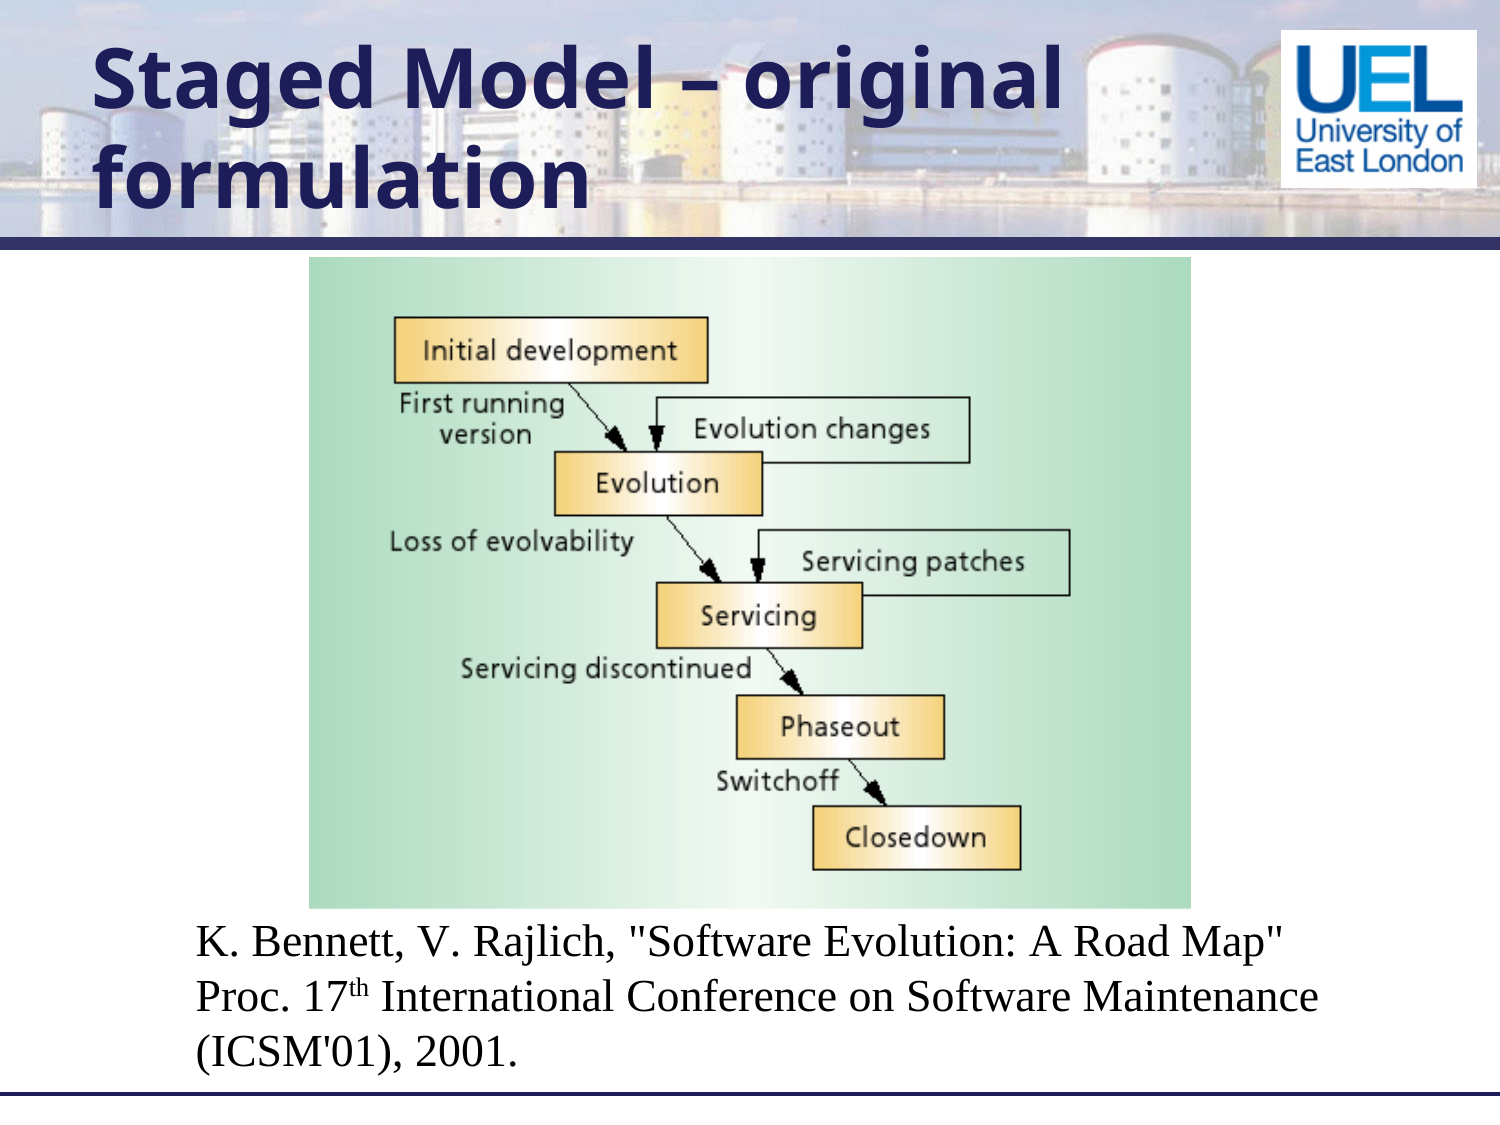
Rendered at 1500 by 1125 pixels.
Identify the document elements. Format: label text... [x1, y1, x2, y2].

title Staged Model – original formulation [76, 10, 1247, 241]
picture [0, 0, 1500, 237]
text_box K. Bennett, V. Rajlich, "Software Evolution: A Road Map" Proc. 17th International Conference on Software Maintenance (ICSM'01), 2001. [180, 903, 1347, 1084]
picture [309, 257, 1191, 903]
